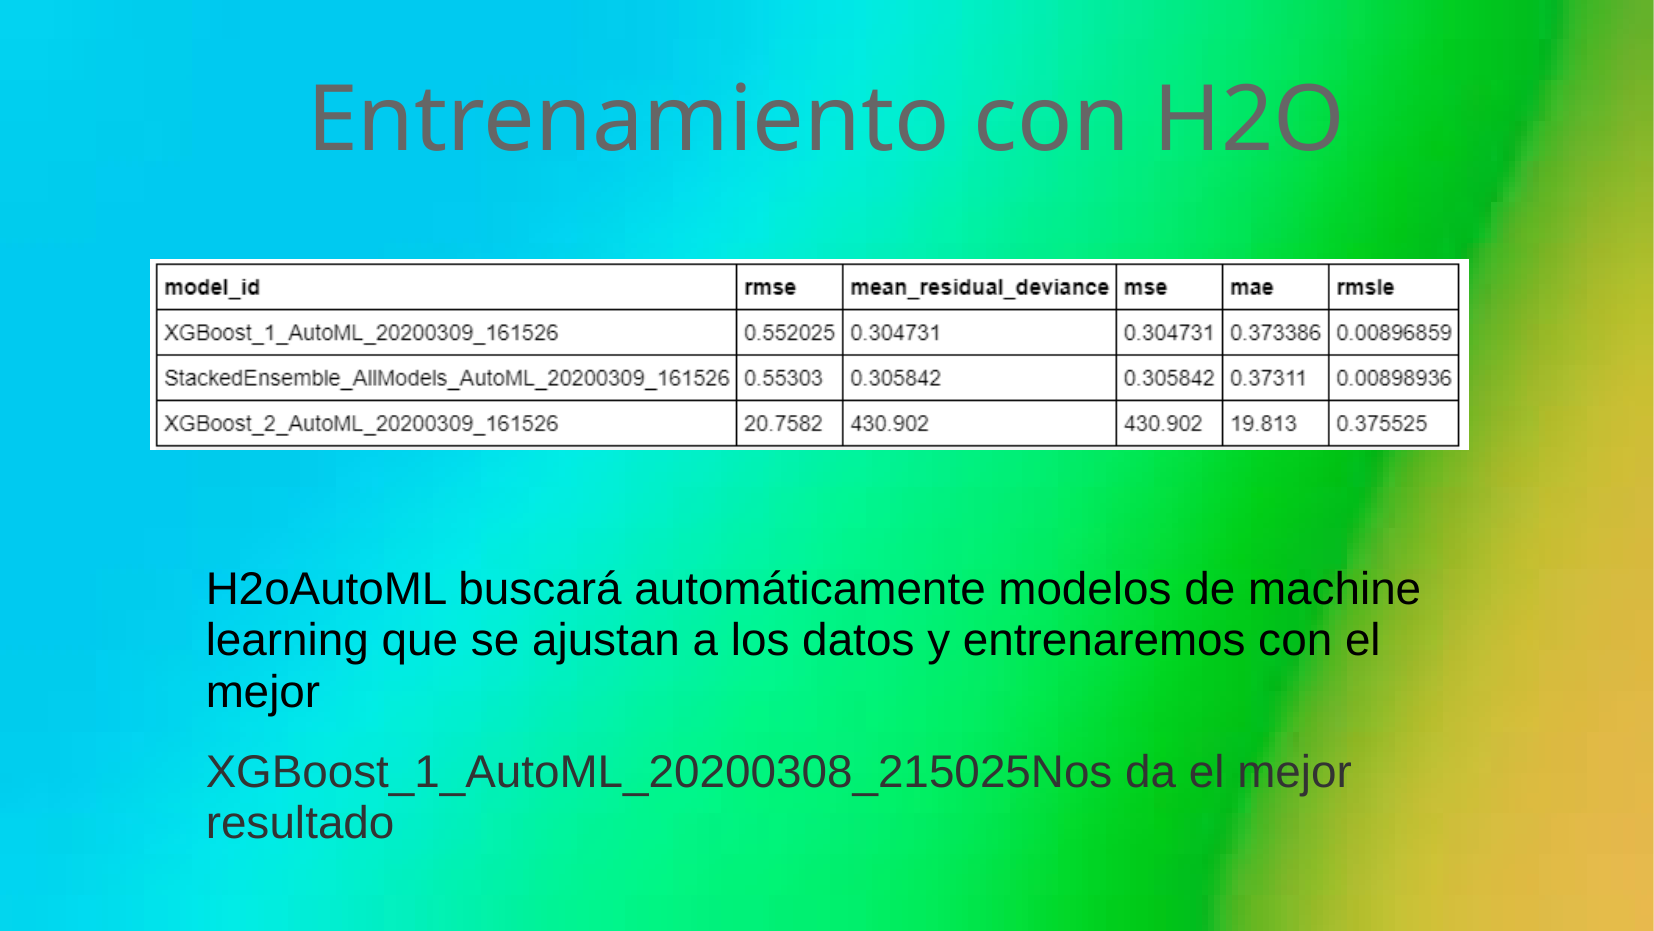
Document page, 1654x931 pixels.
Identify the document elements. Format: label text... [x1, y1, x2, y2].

list H2oAutoML buscará automáticamente modelos de machine learning que se ajustan a los datos y entrenaremos con el mejor XGBoost_1_AutoML_20200308_215025Nos da el mejor resultado [135, 562, 1486, 871]
picture [0, 0, 1654, 931]
title Entrenamiento con H2O [82, 37, 1571, 193]
